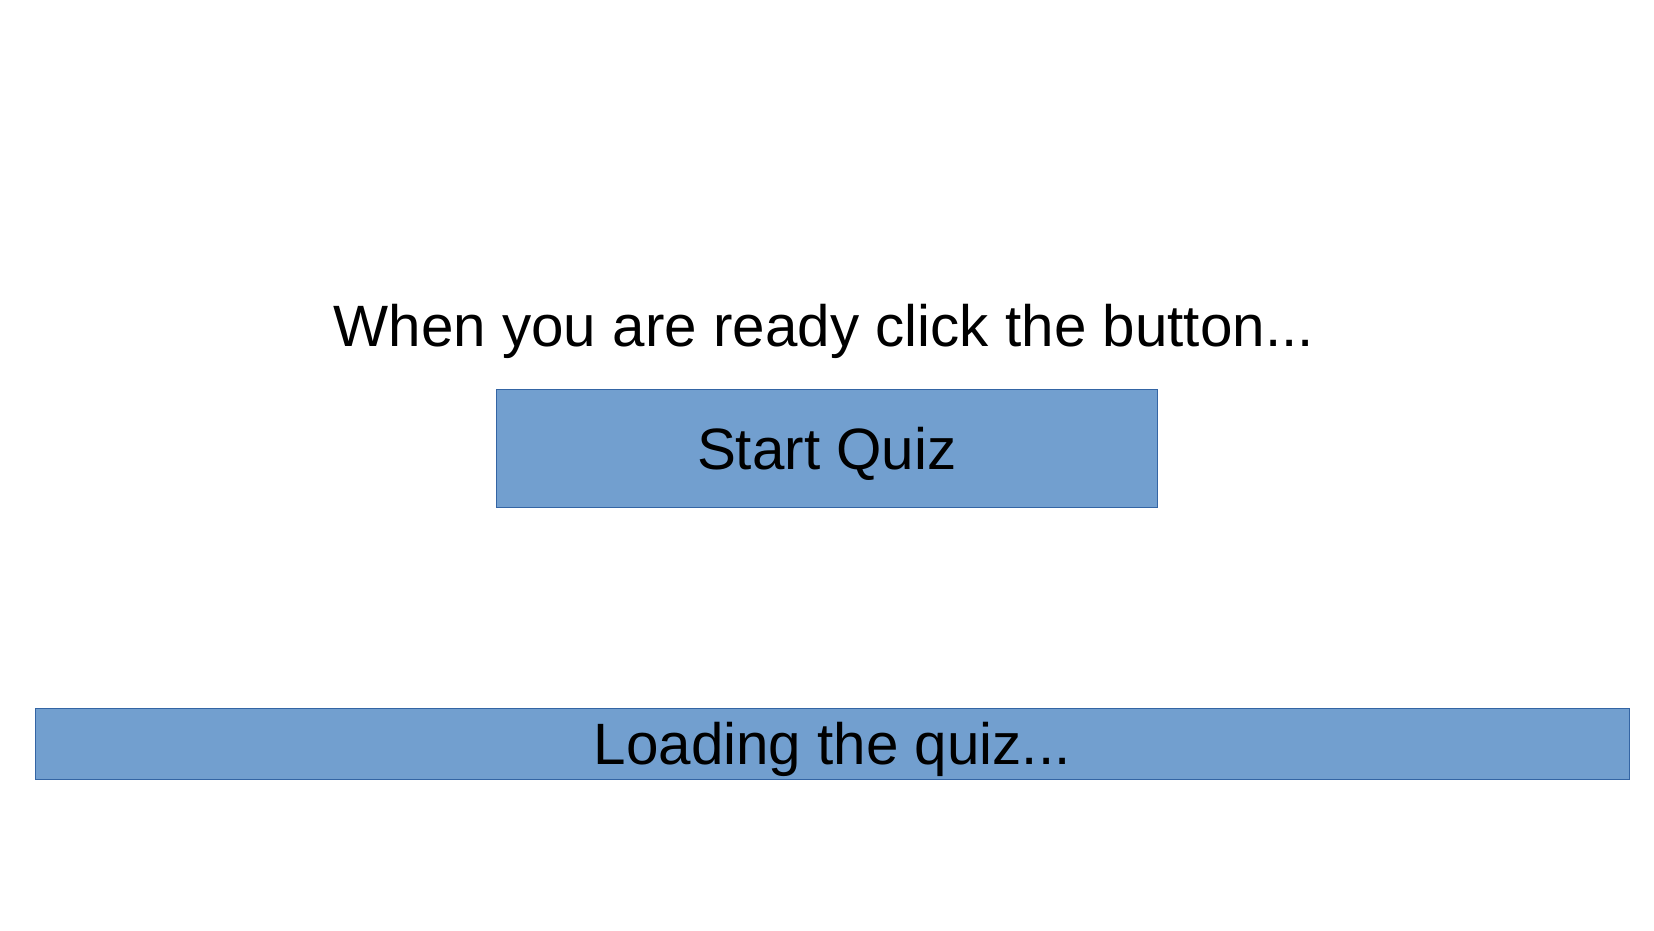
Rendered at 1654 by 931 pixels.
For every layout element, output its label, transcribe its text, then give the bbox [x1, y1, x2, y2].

text_box When you are ready click the button... [318, 286, 1330, 367]
text_box Start Quiz [496, 389, 1158, 508]
text_box Loading the quiz... [35, 708, 1630, 780]
